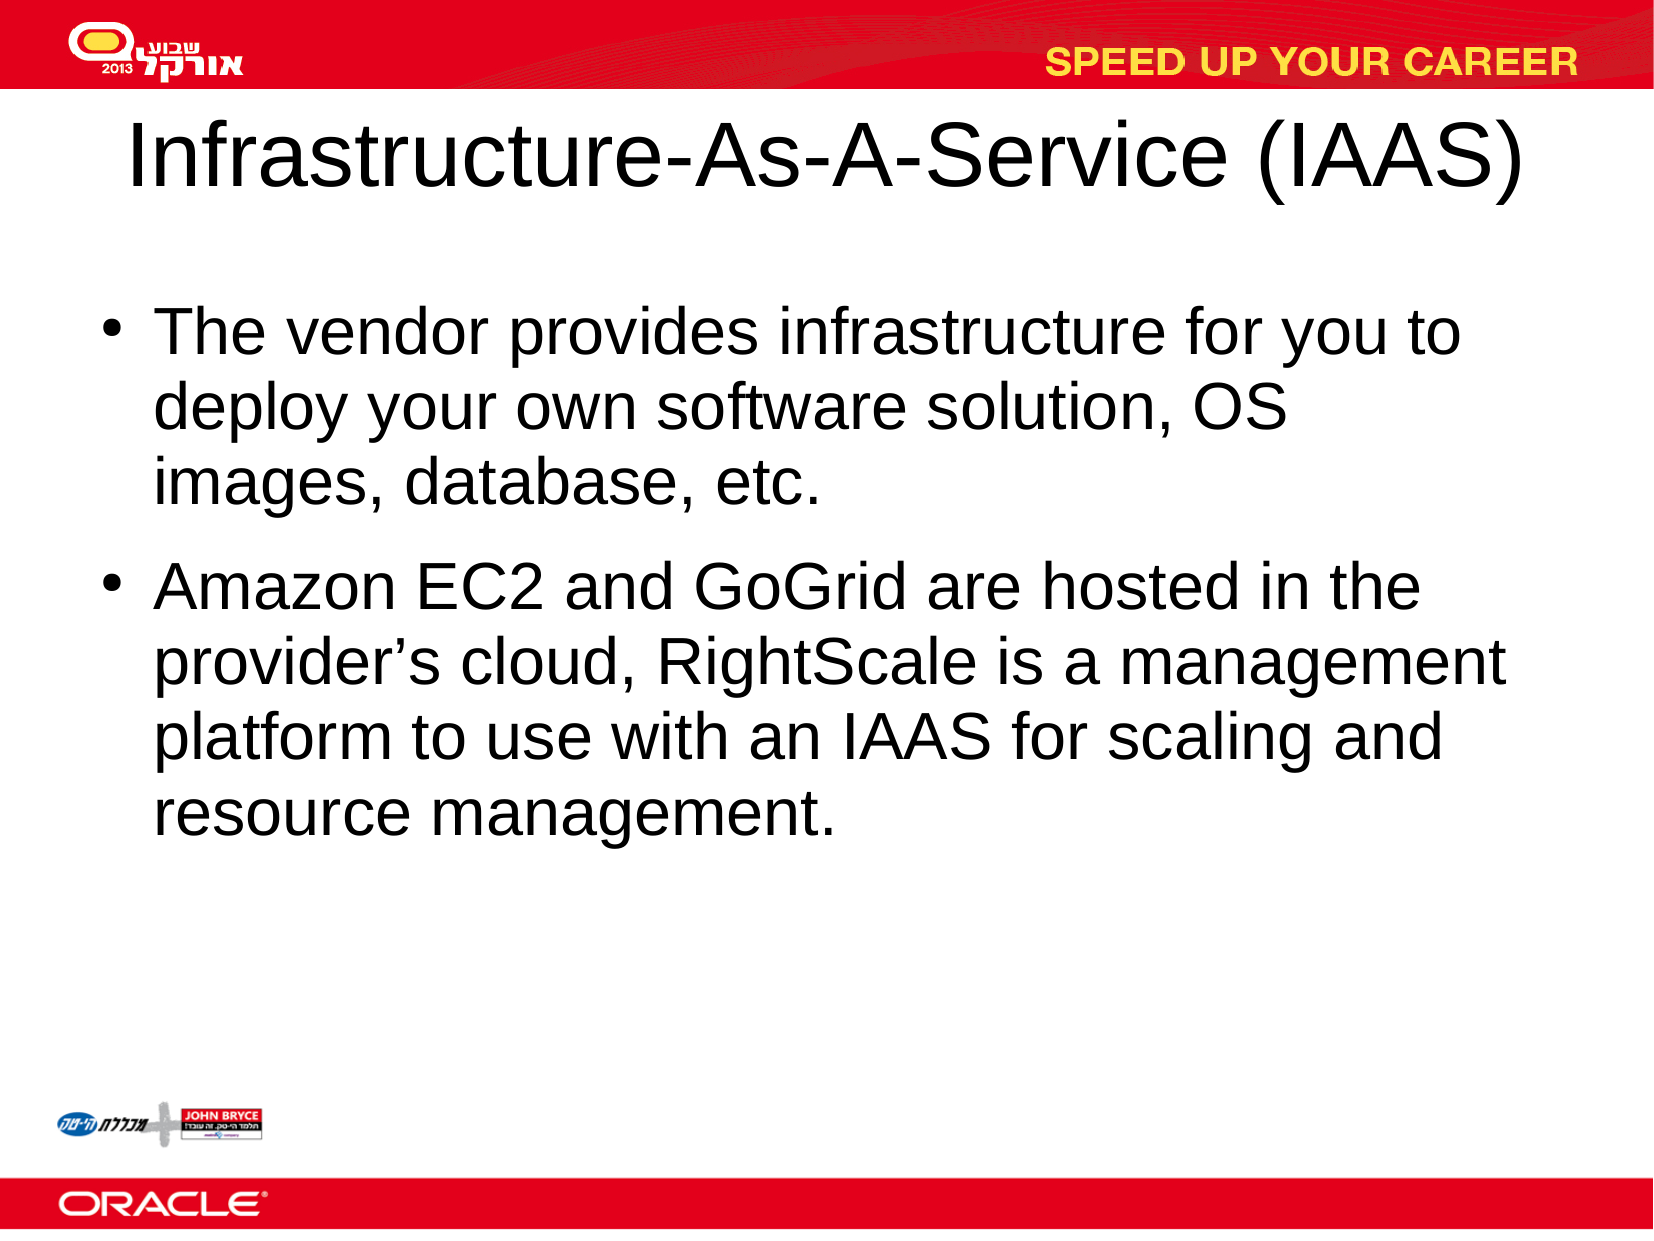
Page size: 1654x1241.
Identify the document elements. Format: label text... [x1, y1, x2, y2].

picture [0, 0, 1654, 89]
picture [0, 1087, 1653, 1240]
list The vendor provides infrastructure for you to deploy your own software solution, OS images, database, etc. Amazon EC2 and GoGrid are hosted in the provider’s cloud, RightScale is a management platform to use with an IAAS for scaling and resource management. [82, 290, 1538, 1010]
title Infrastructure-As-A-Service (IAAS) [82, 49, 1571, 257]
